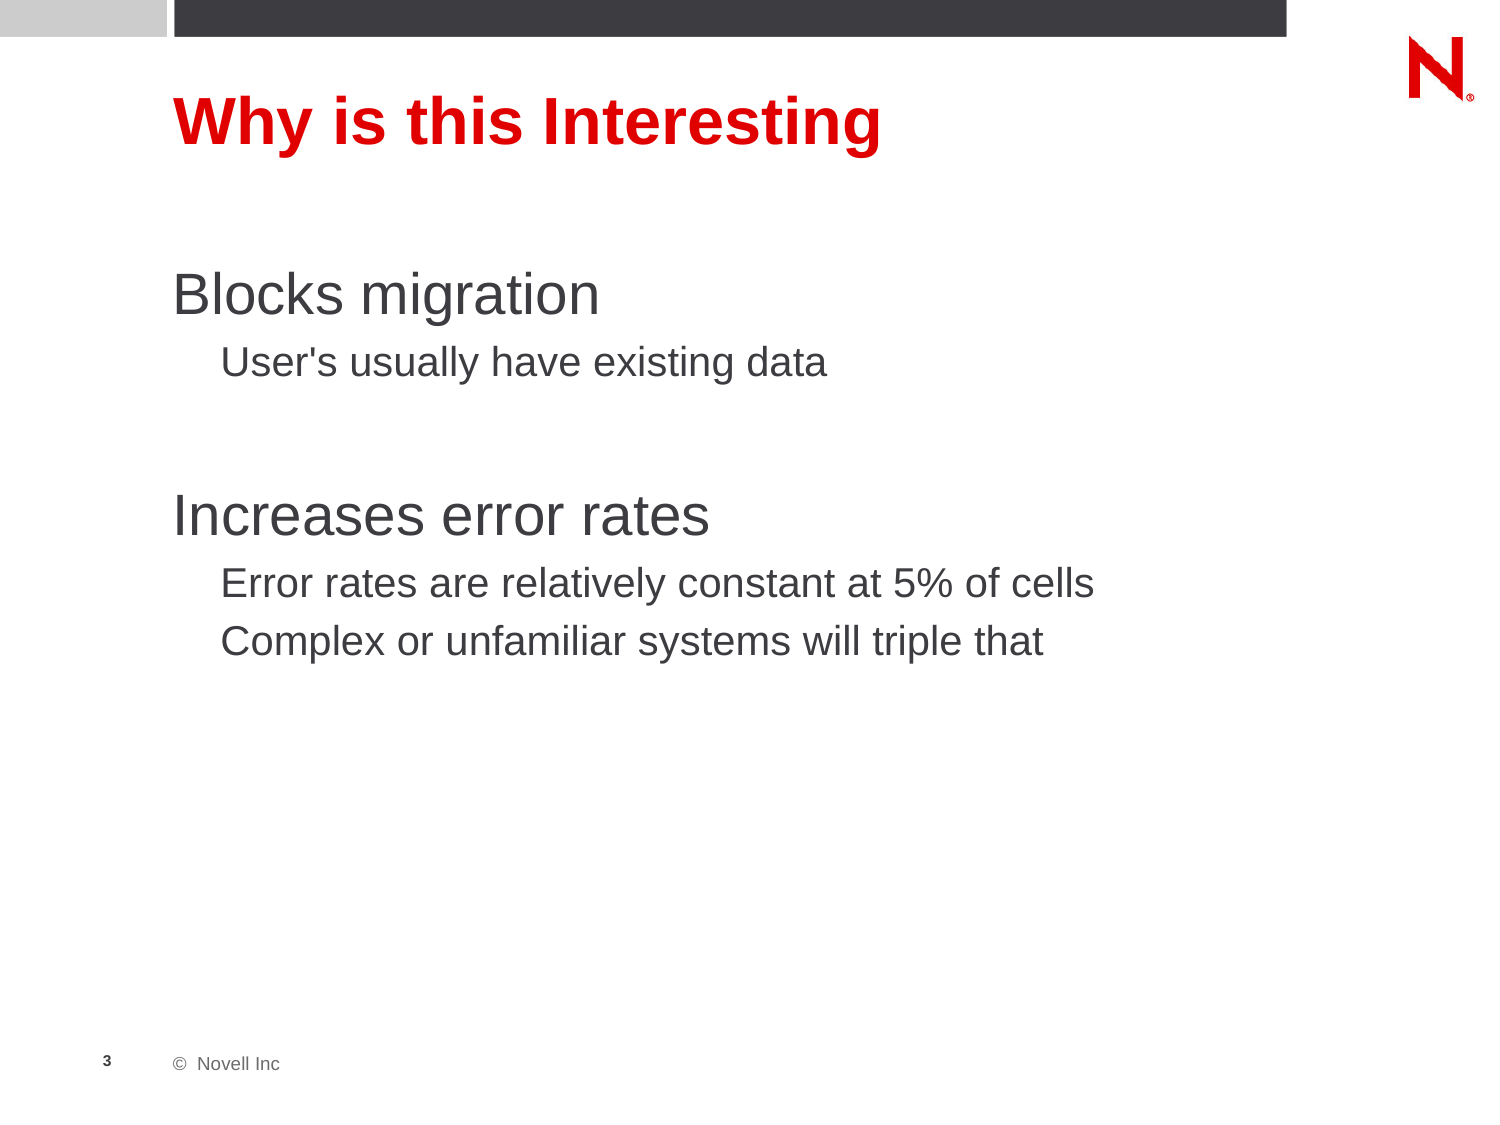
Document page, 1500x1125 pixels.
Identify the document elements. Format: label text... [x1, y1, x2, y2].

list Blocks migration User's usually have existing data Increases error rates Error rates are relatively constant at 5% of cells Complex or unfamiliar systems will triple that [172, 246, 1413, 977]
picture [1404, 32, 1477, 105]
title Why is this Interesting [173, 41, 1395, 205]
